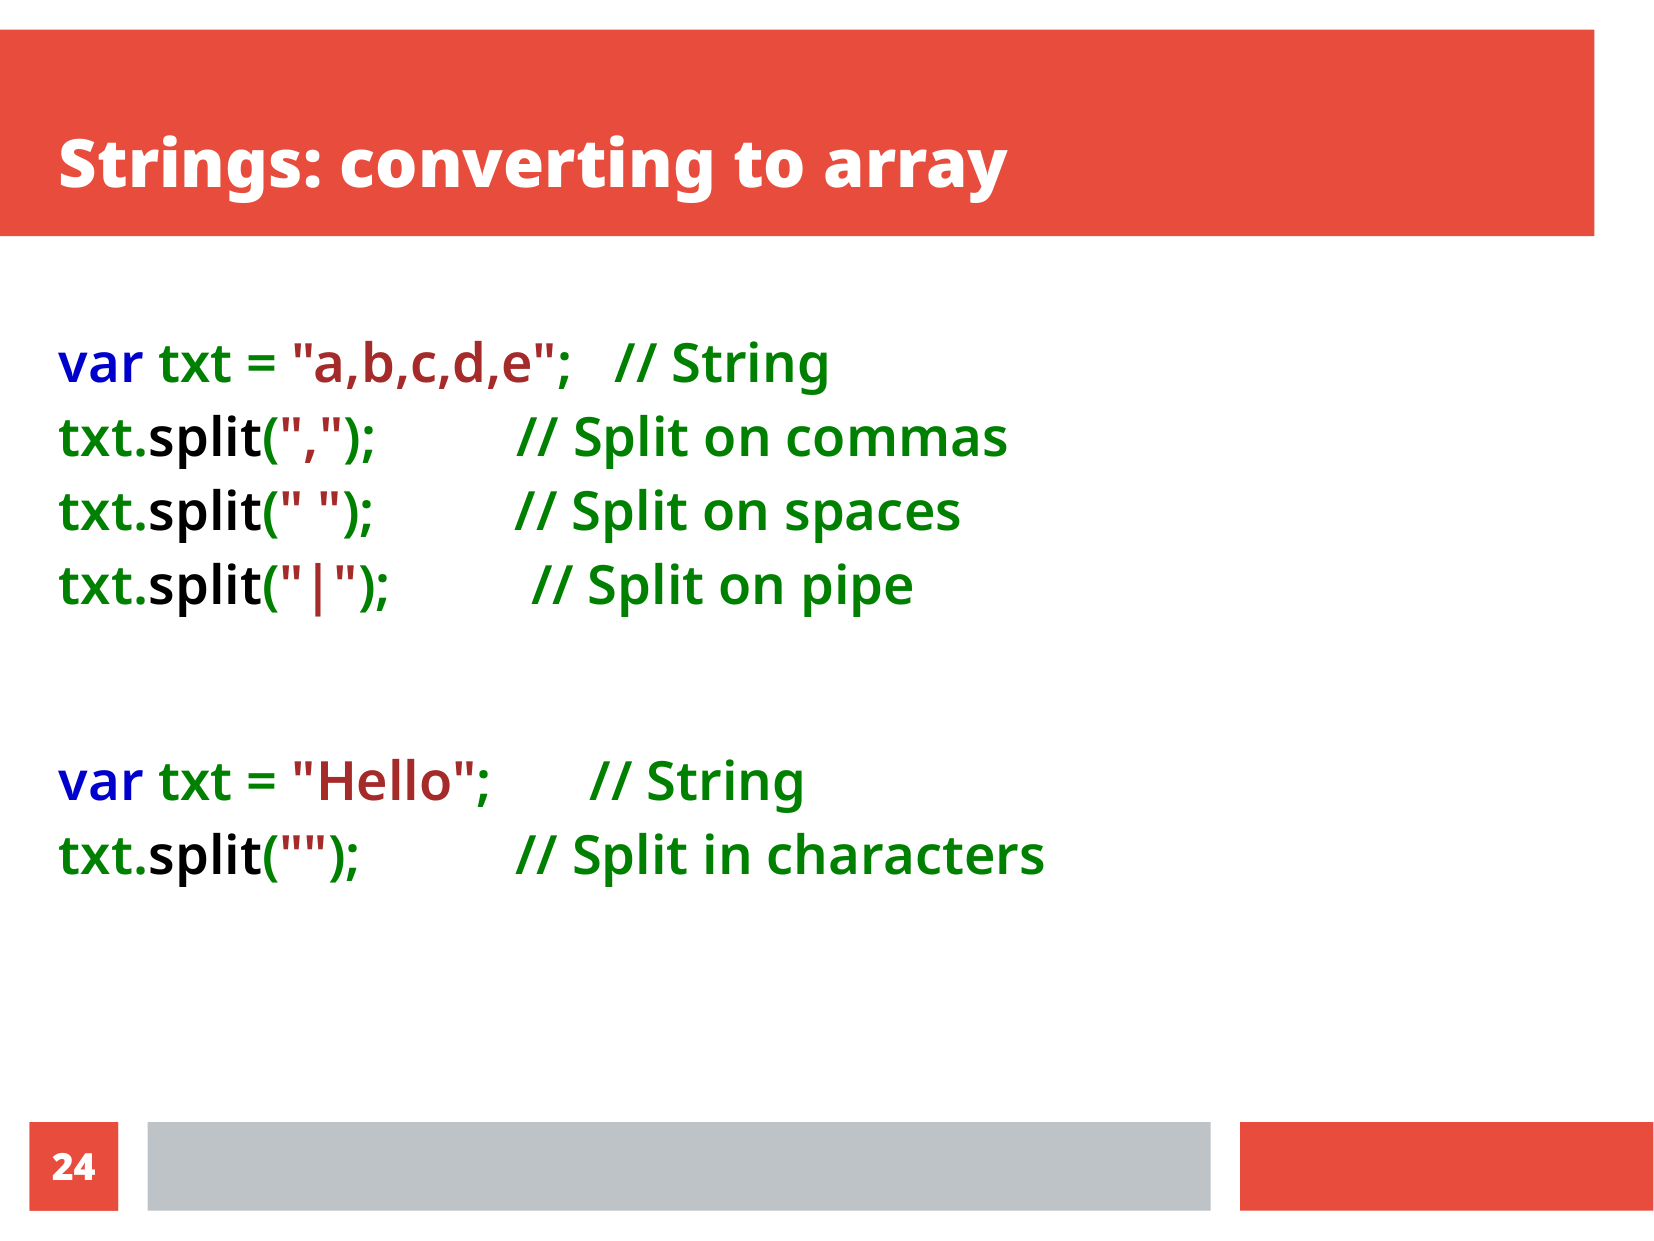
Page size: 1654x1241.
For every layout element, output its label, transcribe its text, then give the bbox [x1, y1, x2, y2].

list var txt = "a,b,c,d,e"; // String txt.split(","); // Split on commas txt.split(" "); // Split on spaces txt.split("|"); // Split on pipe var txt = "Hello"; // String txt.split(""); // Split in characters [59, 324, 1565, 1093]
title Strings: converting to array [59, 59, 1595, 207]
